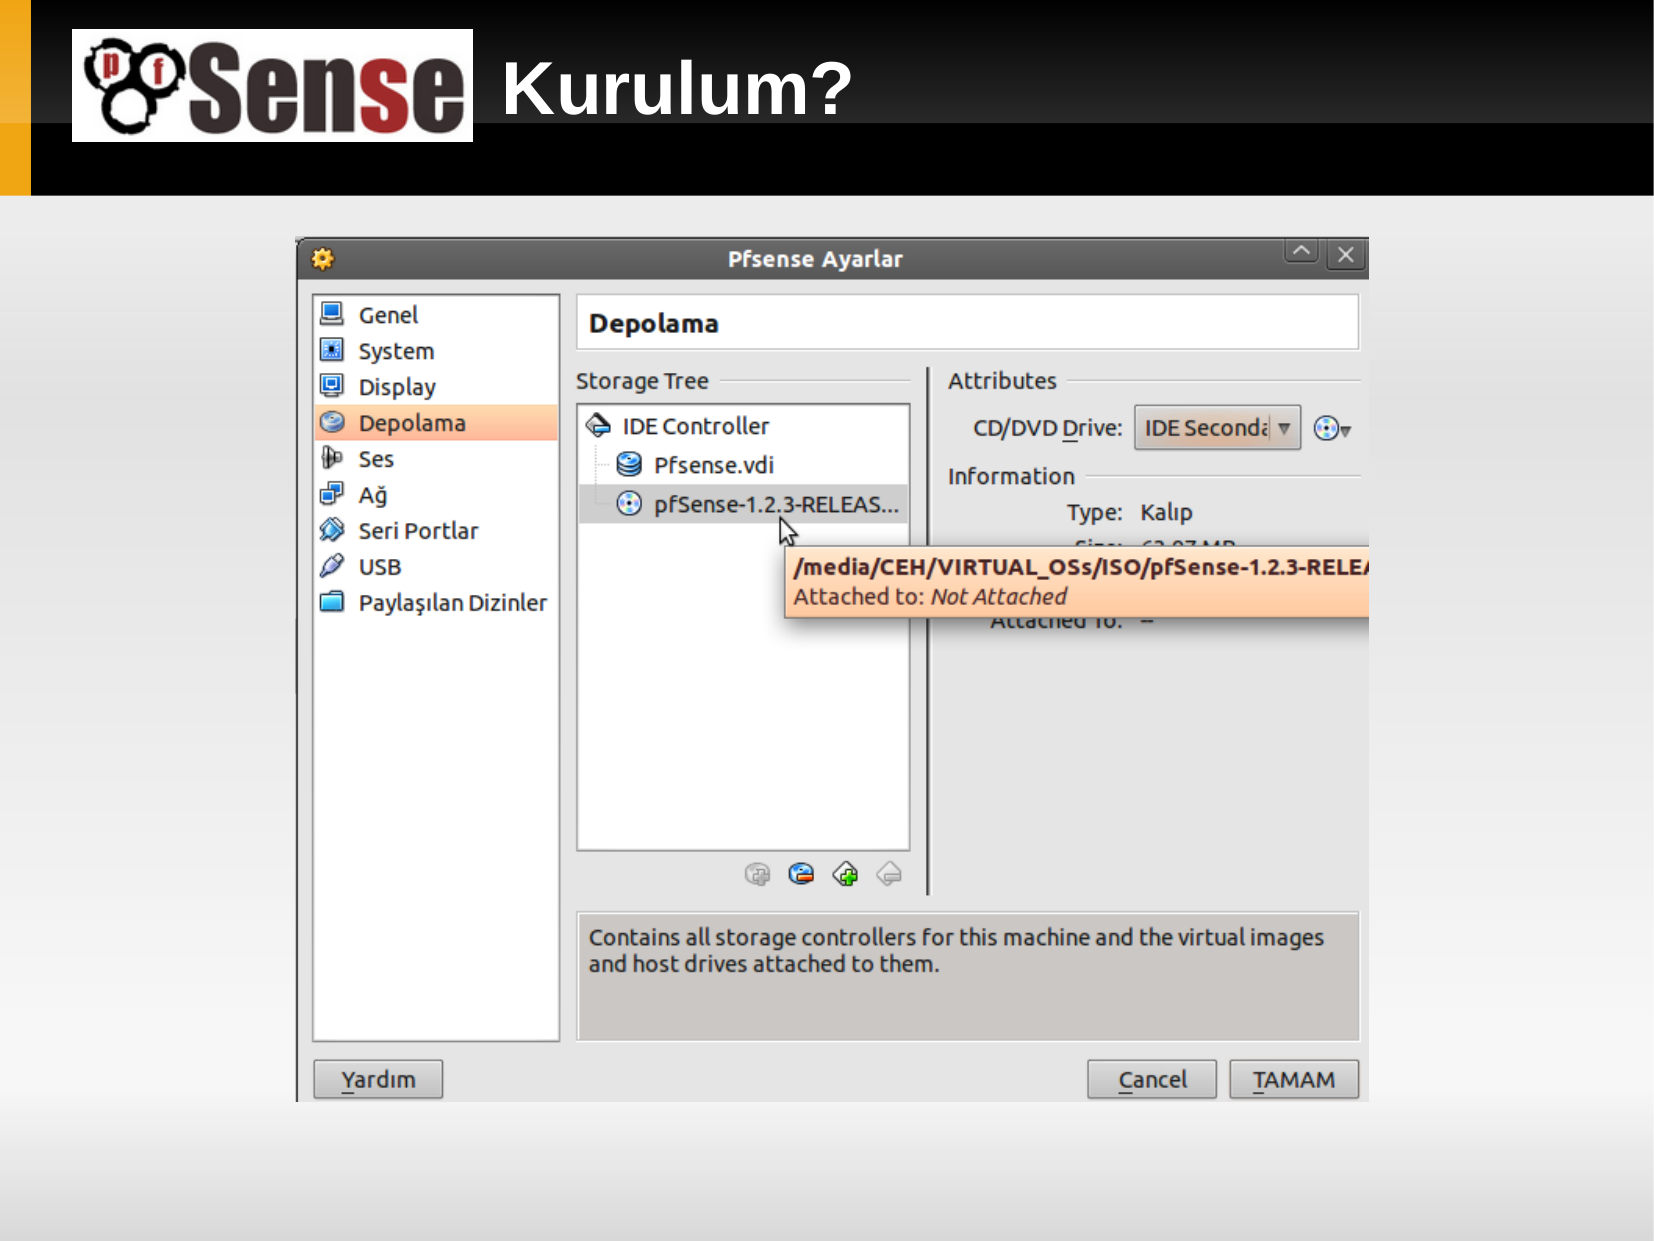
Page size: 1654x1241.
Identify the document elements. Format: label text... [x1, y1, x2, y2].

title Kurulum? [501, 0, 1625, 178]
picture [0, 0, 1654, 1241]
